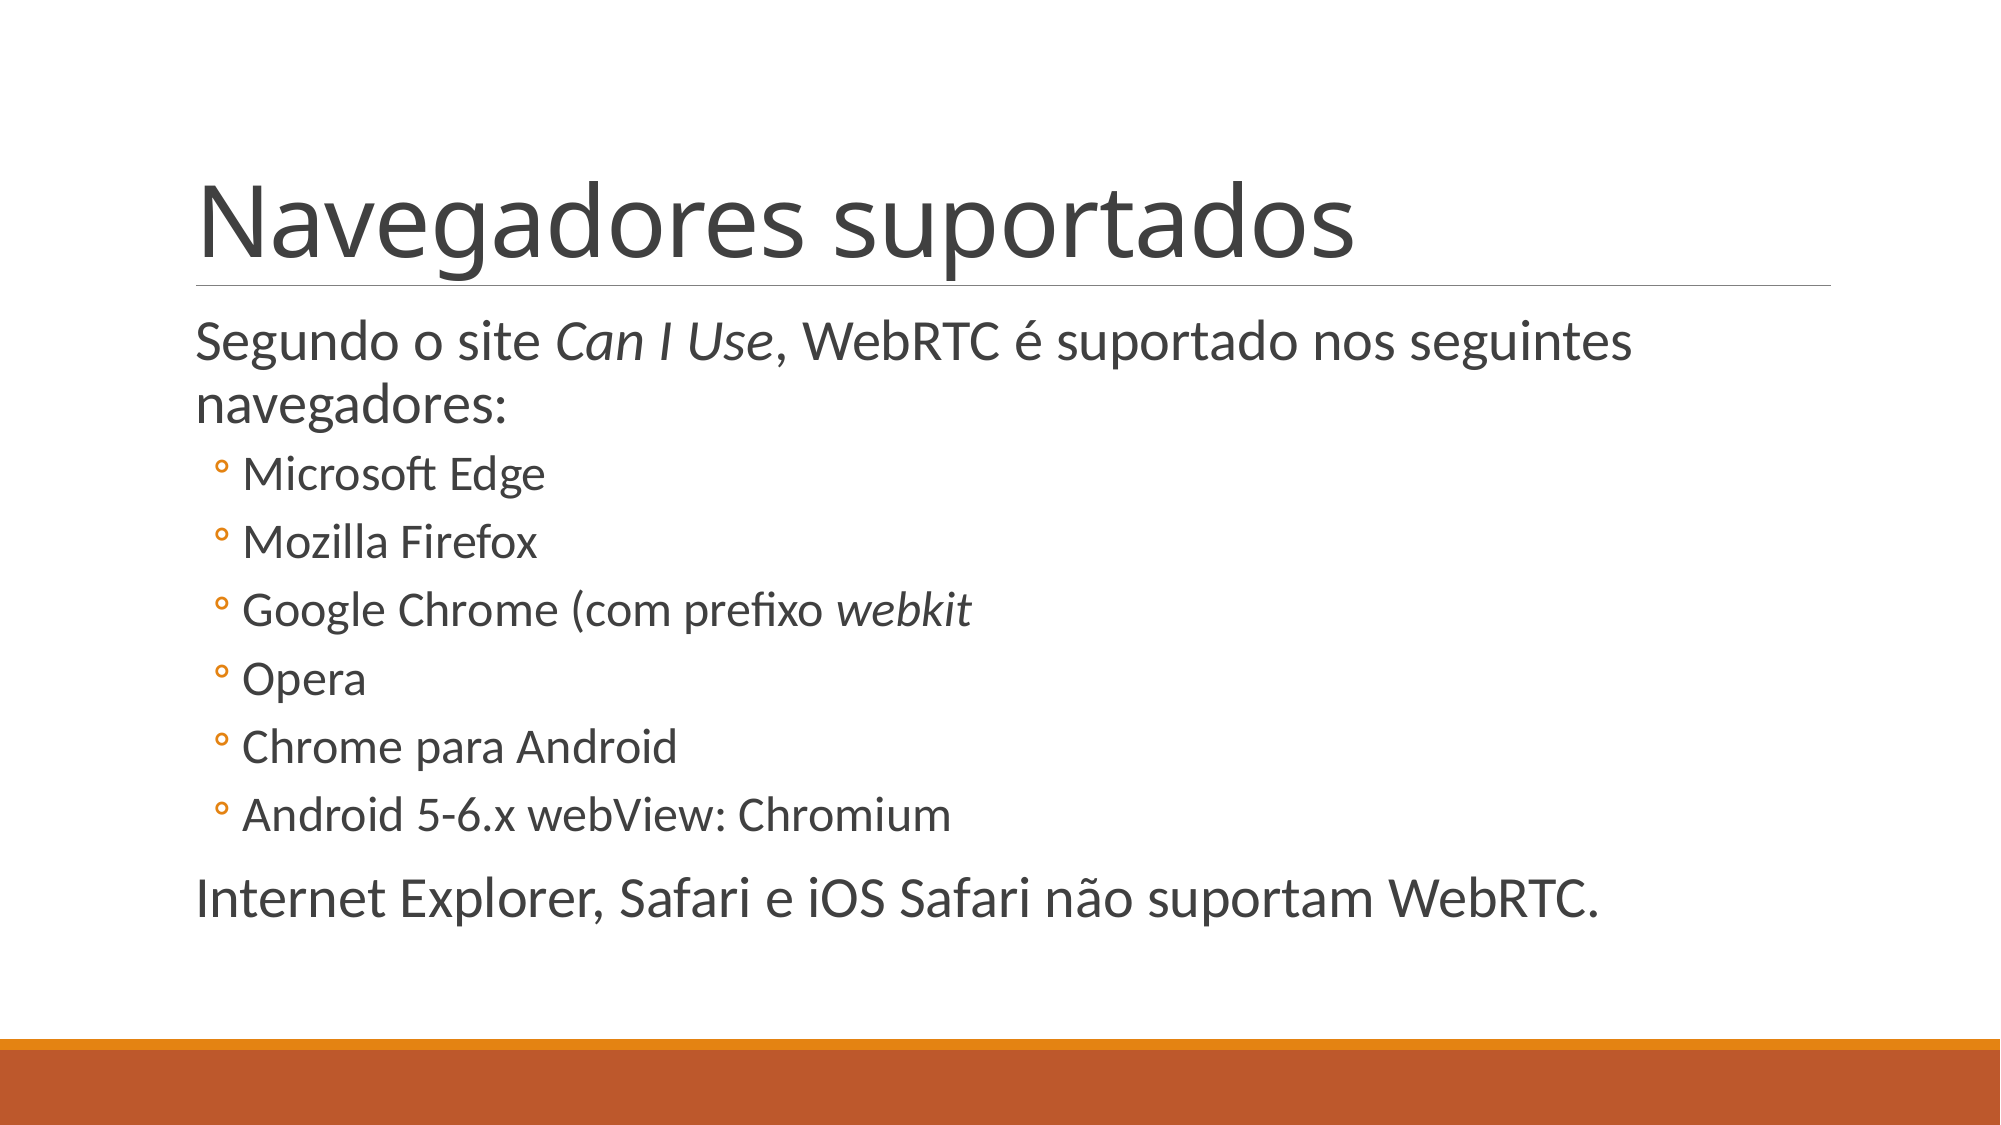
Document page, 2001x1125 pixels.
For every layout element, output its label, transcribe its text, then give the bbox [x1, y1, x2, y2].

title Navegadores suportados [180, 47, 1830, 285]
list Segundo o site Can I Use, WebRTC é suportado nos seguintes navegadores: Microsoft Edge Mozilla Firefox Google Chrome (com prefixo webkit Opera Chrome para Android Android 5-6.x webView: Chromium Internet Explorer, Safari e iOS Safari não suportam WebRTC. [180, 302, 1830, 963]
